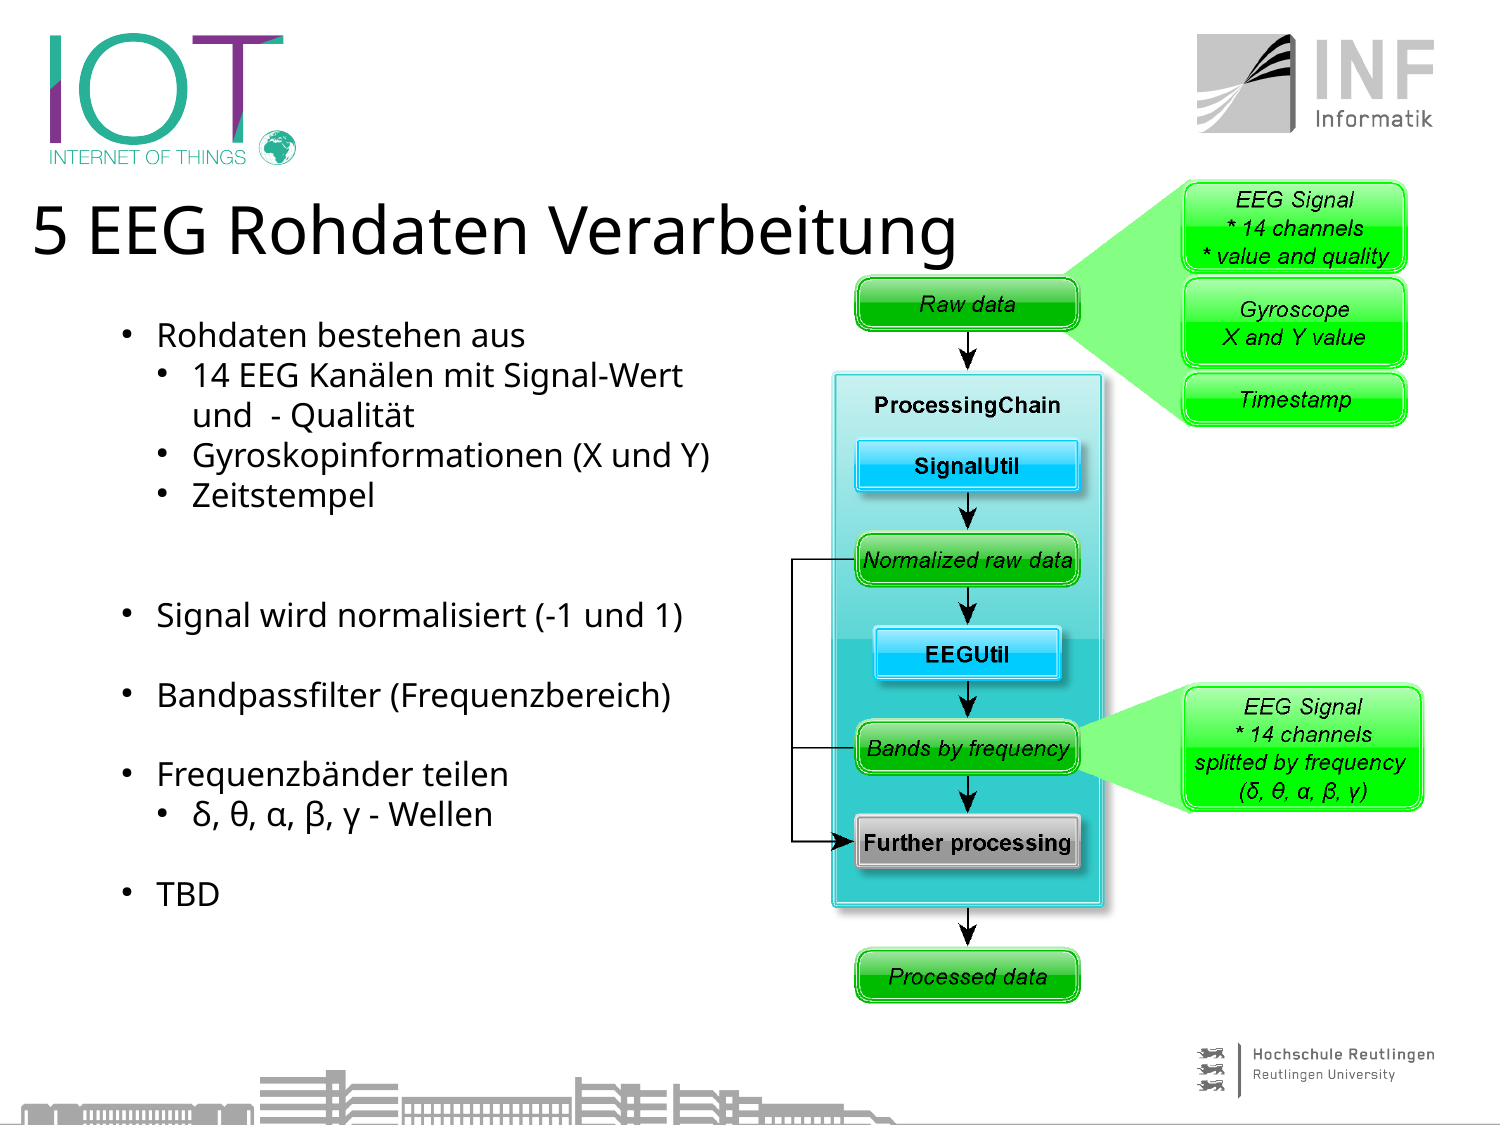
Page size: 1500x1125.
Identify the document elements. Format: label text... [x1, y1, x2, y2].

text_box 5 EEG Rohdaten Verarbeitung [16, 180, 1464, 284]
picture [1197, 34, 1434, 133]
text_box Rohdaten bestehen aus 14 EEG Kanälen mit Signal-Wert und - Qualität Gyroskopinformationen (X und Y) Zeitstempel Signal wird normalisiert (-1 und 1) Bandpassfilter (Frequenzbereich) Frequenzbänder teilen δ, θ, α, β, γ - Wellen TBD [106, 307, 733, 1040]
picture [0, 1042, 1500, 1125]
picture [791, 284, 1425, 1004]
picture [50, 33, 296, 165]
